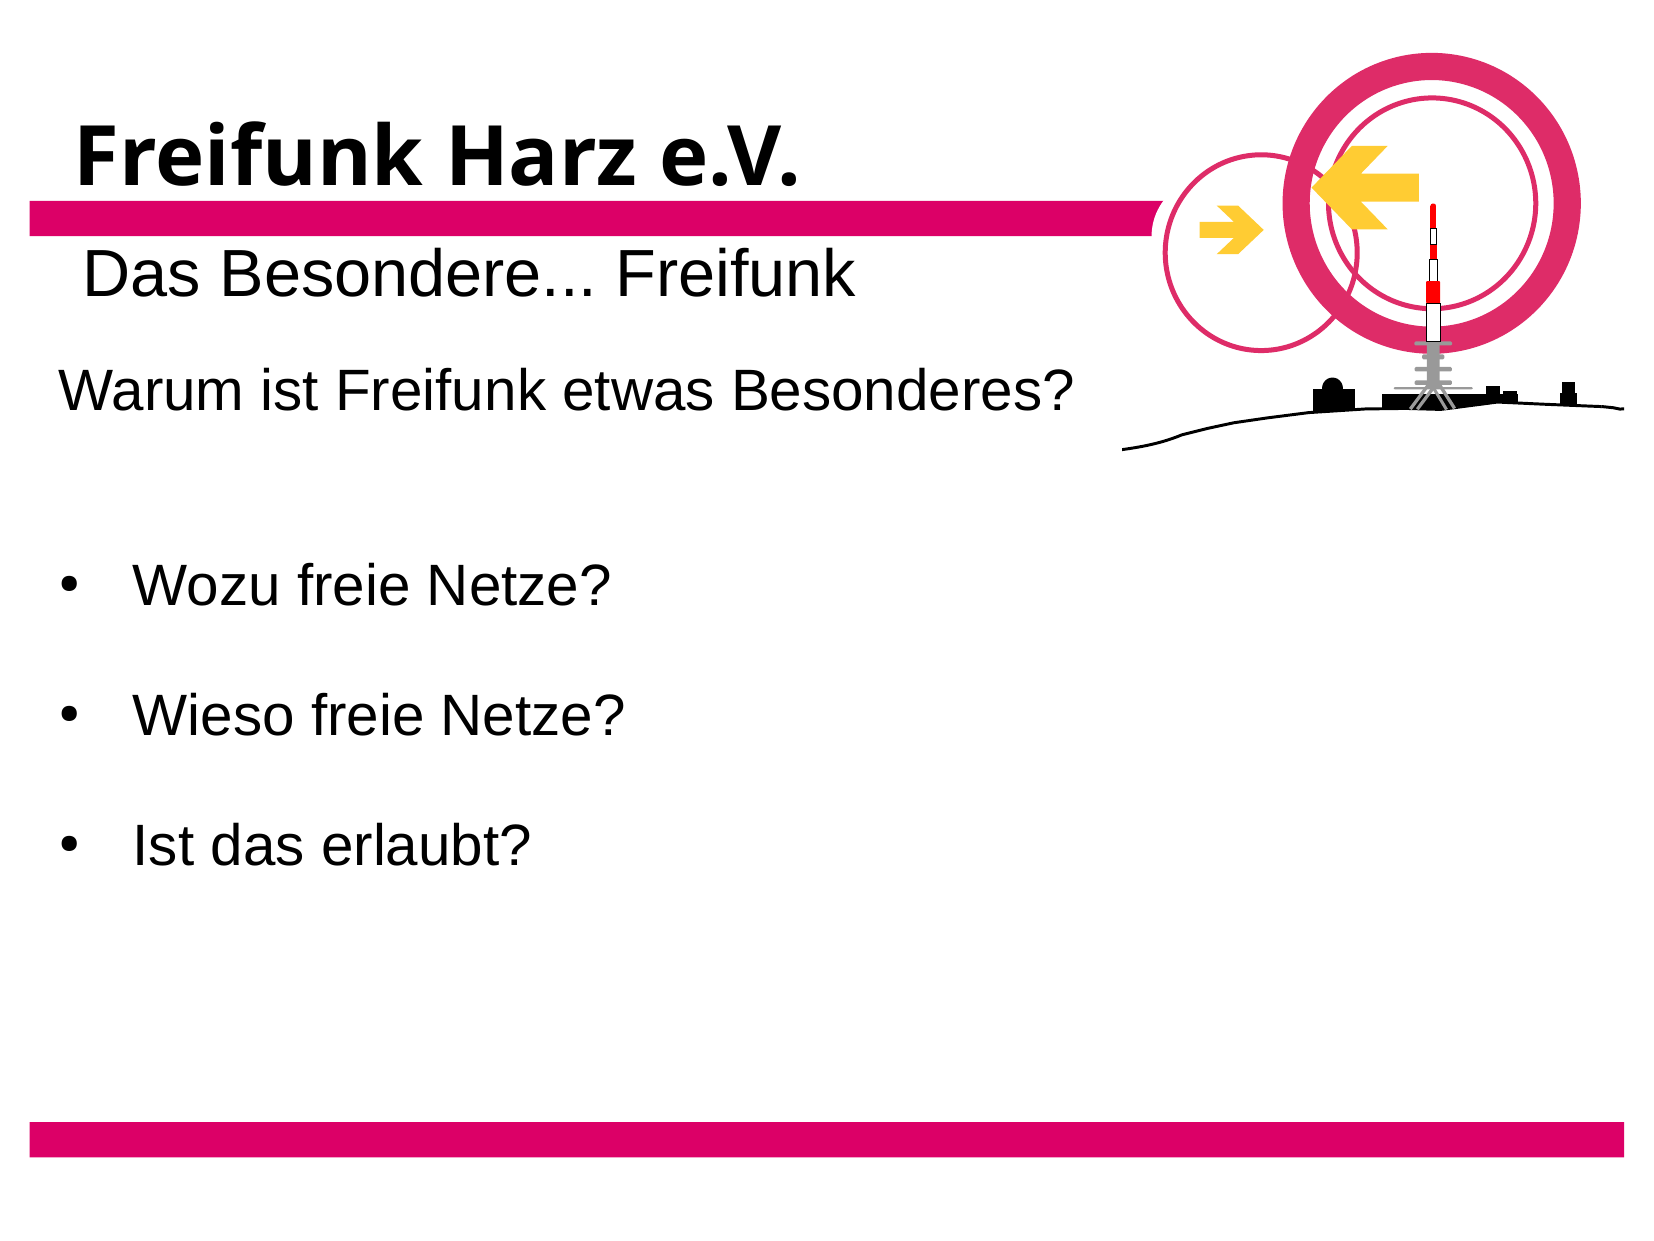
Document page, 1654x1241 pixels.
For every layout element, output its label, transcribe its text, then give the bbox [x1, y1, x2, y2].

subtitle Das Besondere... Freifunk Warum ist Freifunk etwas Besonderes? Wozu freie Netze? Wieso freie Netze? Ist das erlaubt? [59, 236, 1571, 1038]
